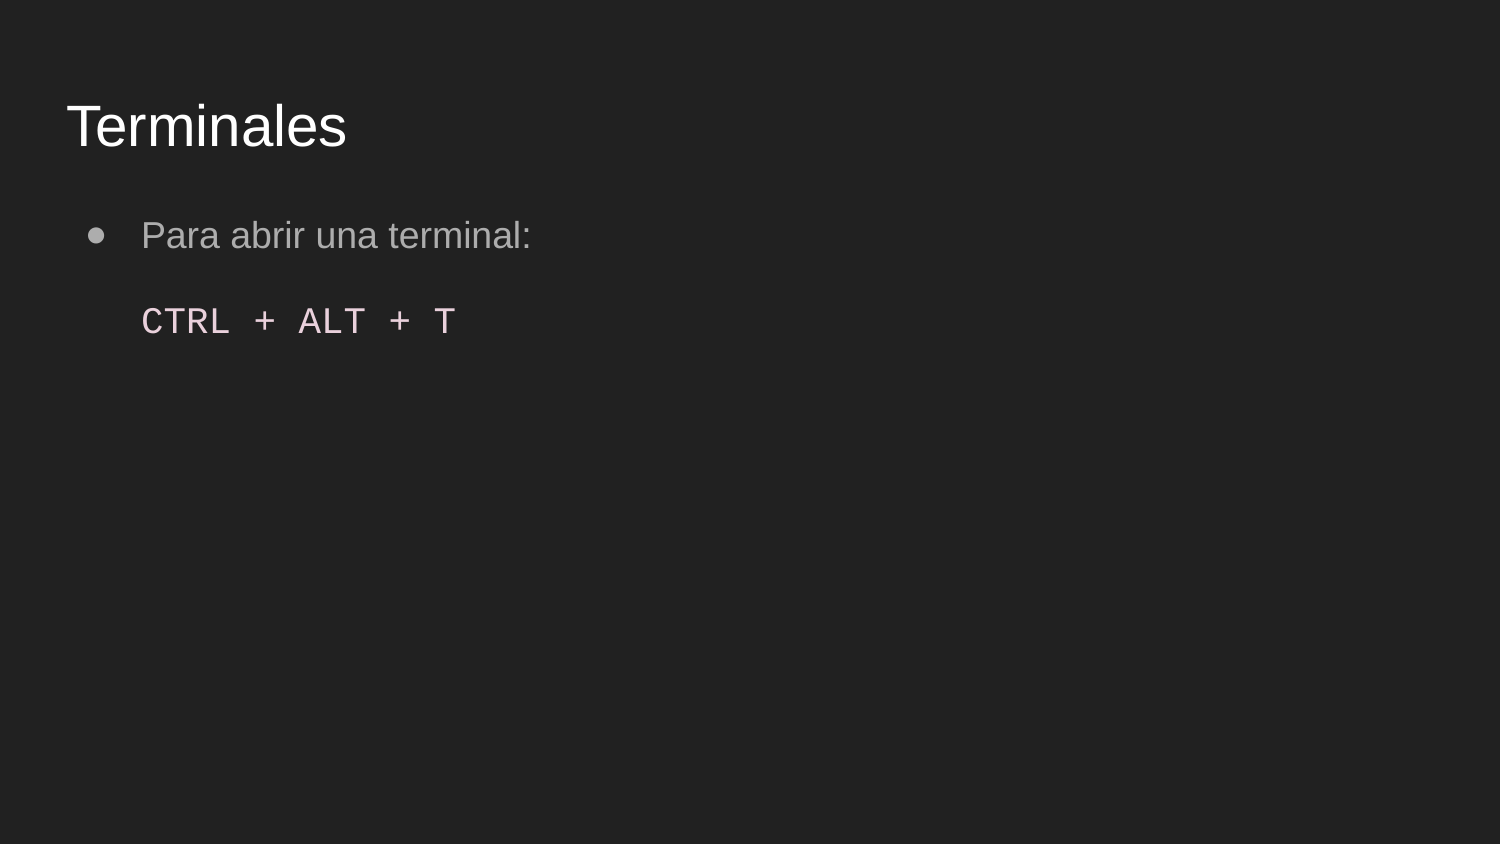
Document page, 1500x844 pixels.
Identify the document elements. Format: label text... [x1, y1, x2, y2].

list Para abrir una terminal: CTRL + ALT + T [51, 189, 1449, 750]
title Terminales [51, 72, 1449, 167]
